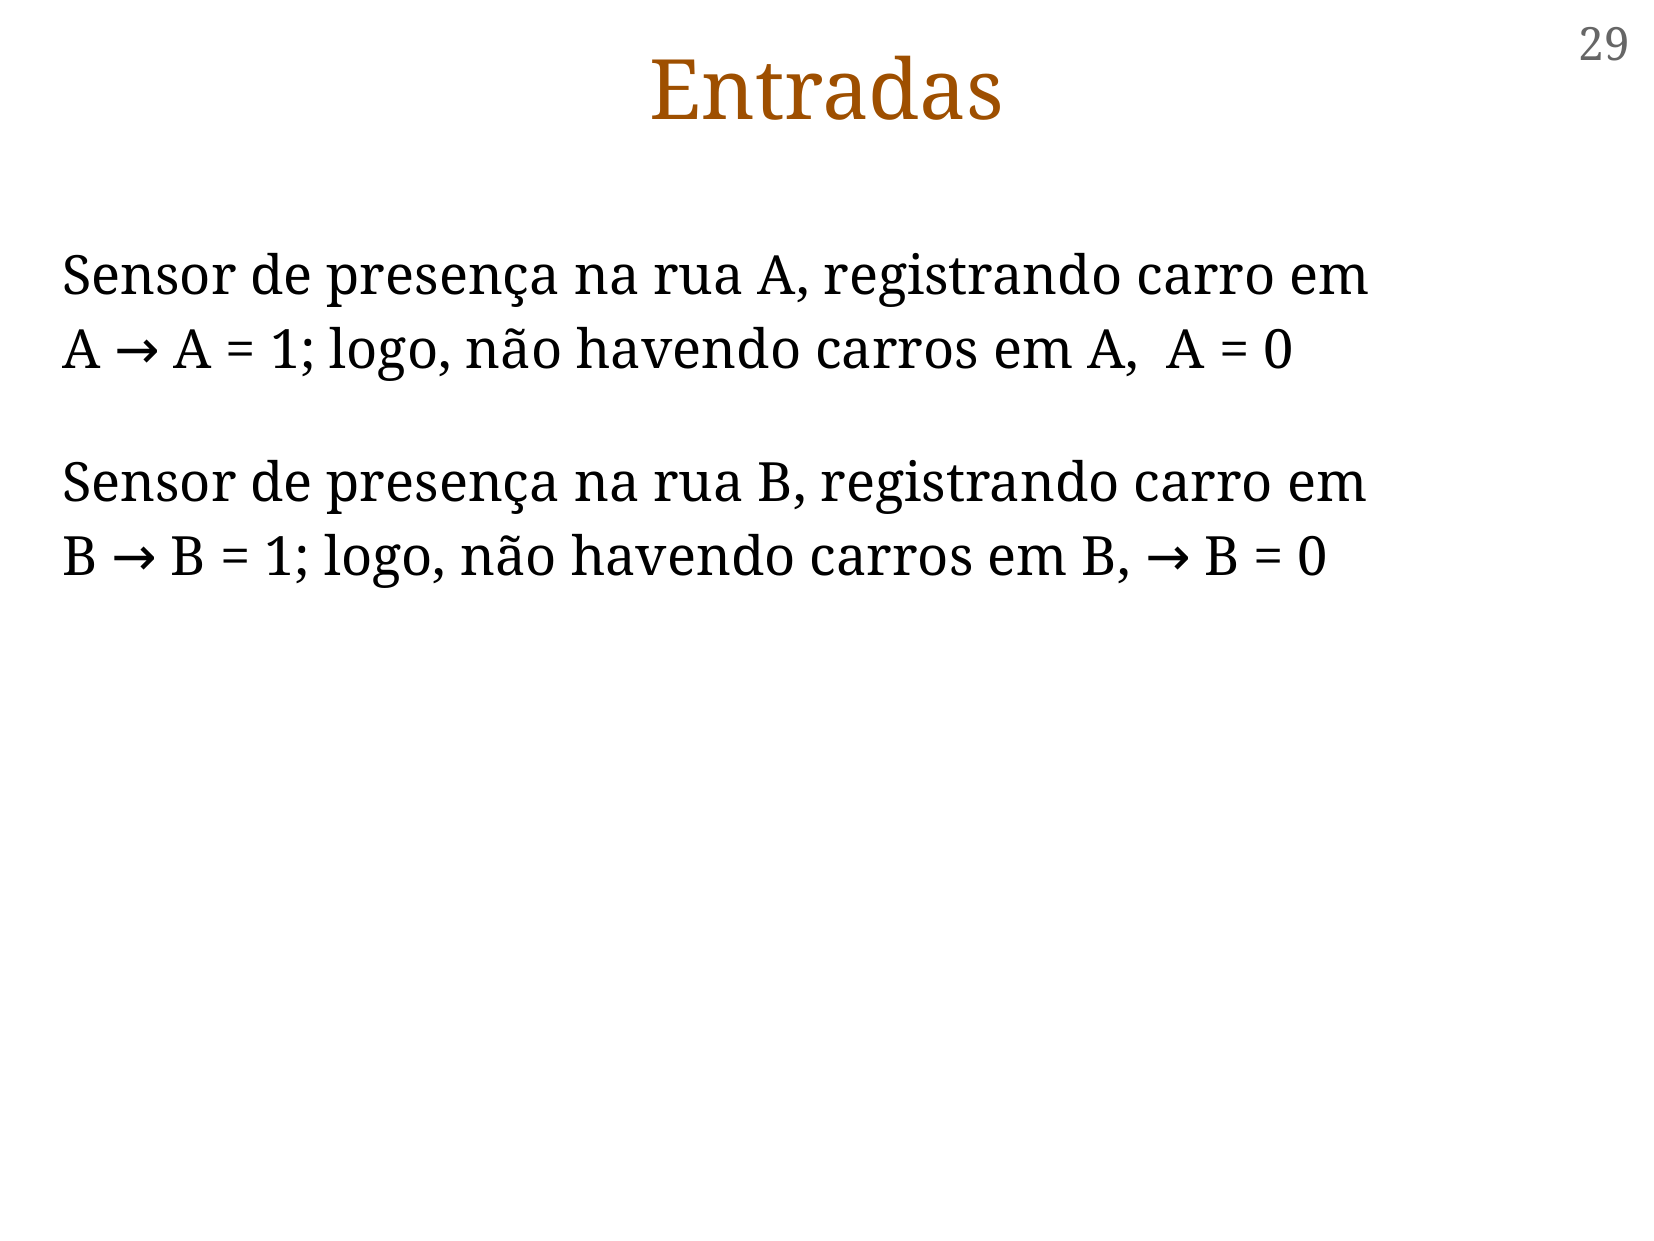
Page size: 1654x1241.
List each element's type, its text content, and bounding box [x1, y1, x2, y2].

title Entradas [59, 29, 1595, 148]
list Sensor de presença na rua A, registrando carro em A → A = 1; logo, não havendo carros em A, A = 0 Sensor de presença na rua B, registrando carro em B → B = 1; logo, não havendo carros em B, → B = 0 [59, 236, 1595, 1211]
